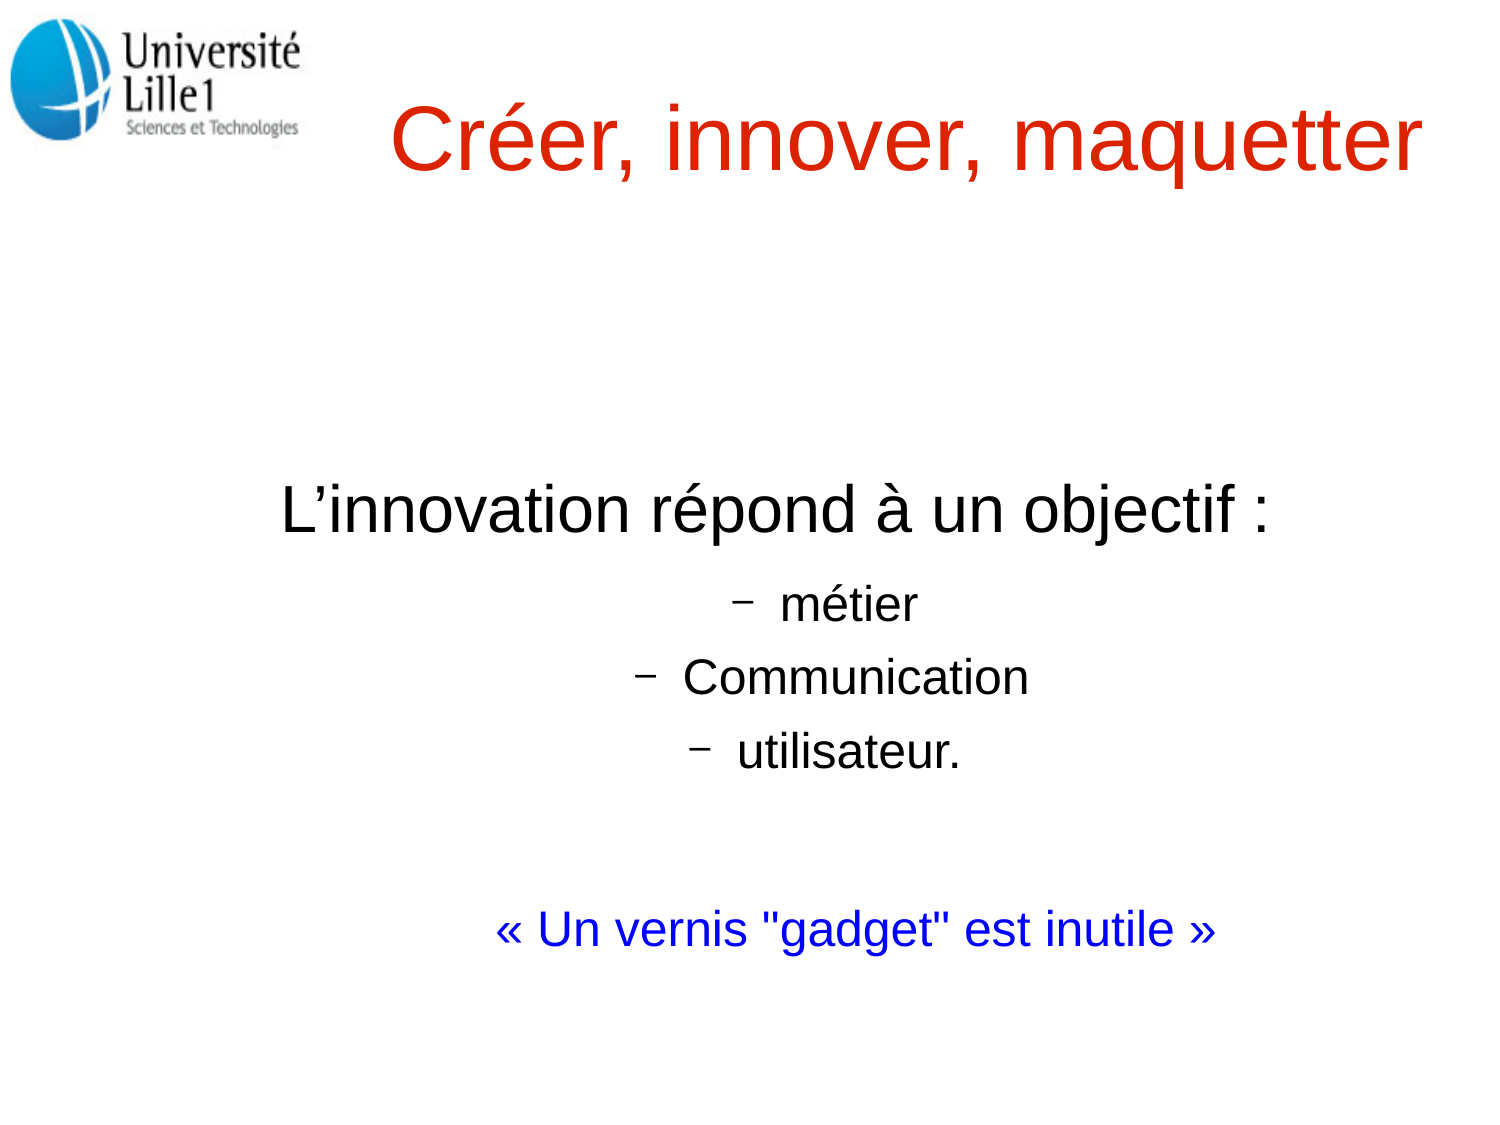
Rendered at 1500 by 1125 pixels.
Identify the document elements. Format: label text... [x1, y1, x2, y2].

title Créer, innover, maquetter [75, 44, 1425, 233]
list L’innovation répond à un objectif : métier Communication utilisateur. « Un vernis "gadget" est inutile » [75, 263, 1425, 1006]
picture [0, 0, 331, 150]
